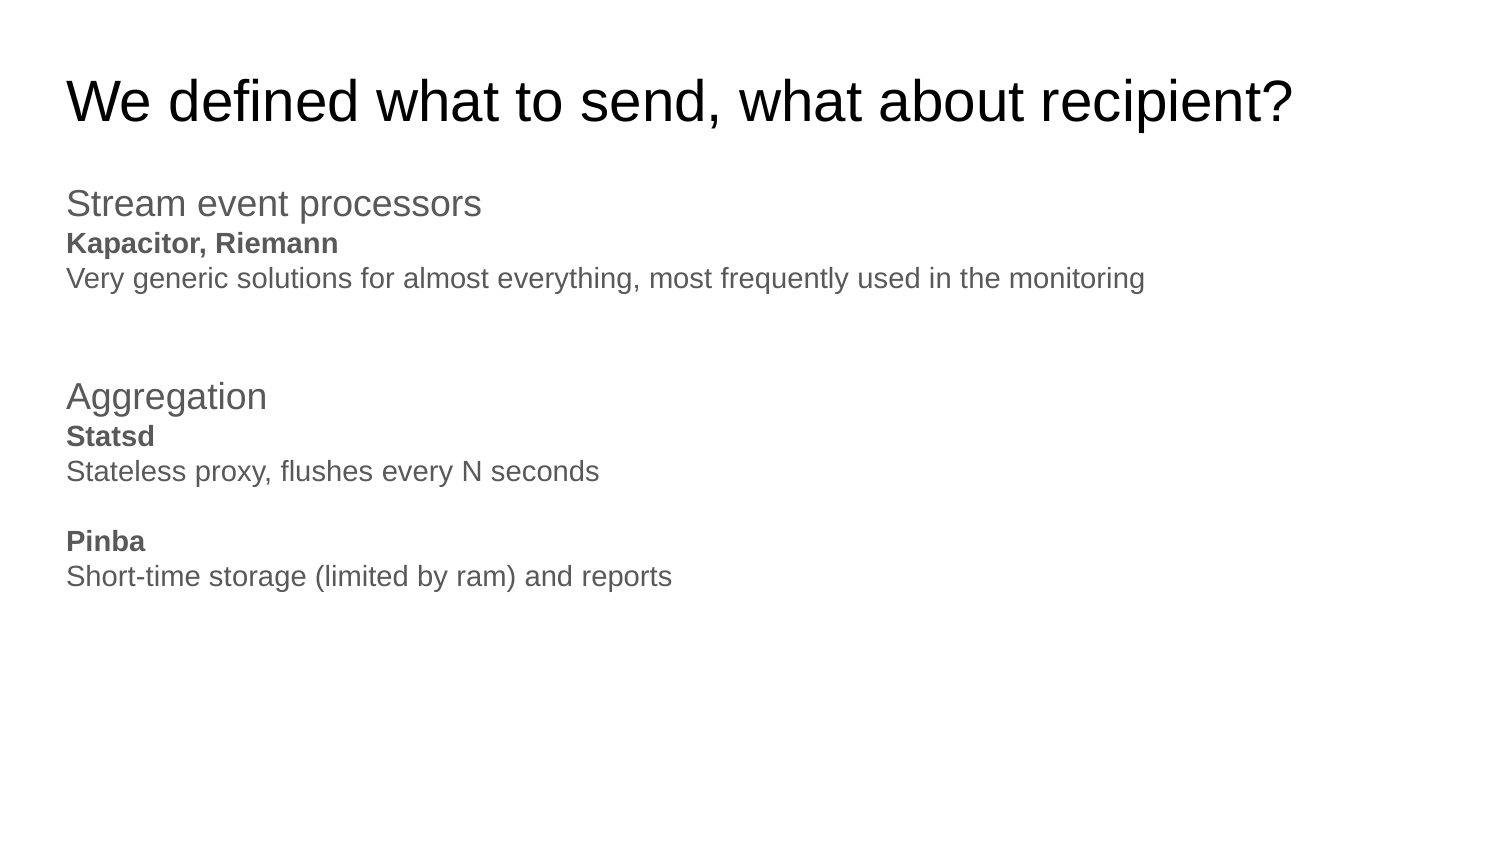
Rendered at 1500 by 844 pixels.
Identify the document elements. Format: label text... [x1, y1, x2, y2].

title We defined what to send, what about recipient? [51, 48, 1449, 142]
list Stream event processors Kapacitor, Riemann Very generic solutions for almost everything, most frequently used in the monitoring Aggregation Statsd Stateless proxy, flushes every N seconds Pinba Short-time storage (limited by ram) and reports [51, 164, 1449, 725]
